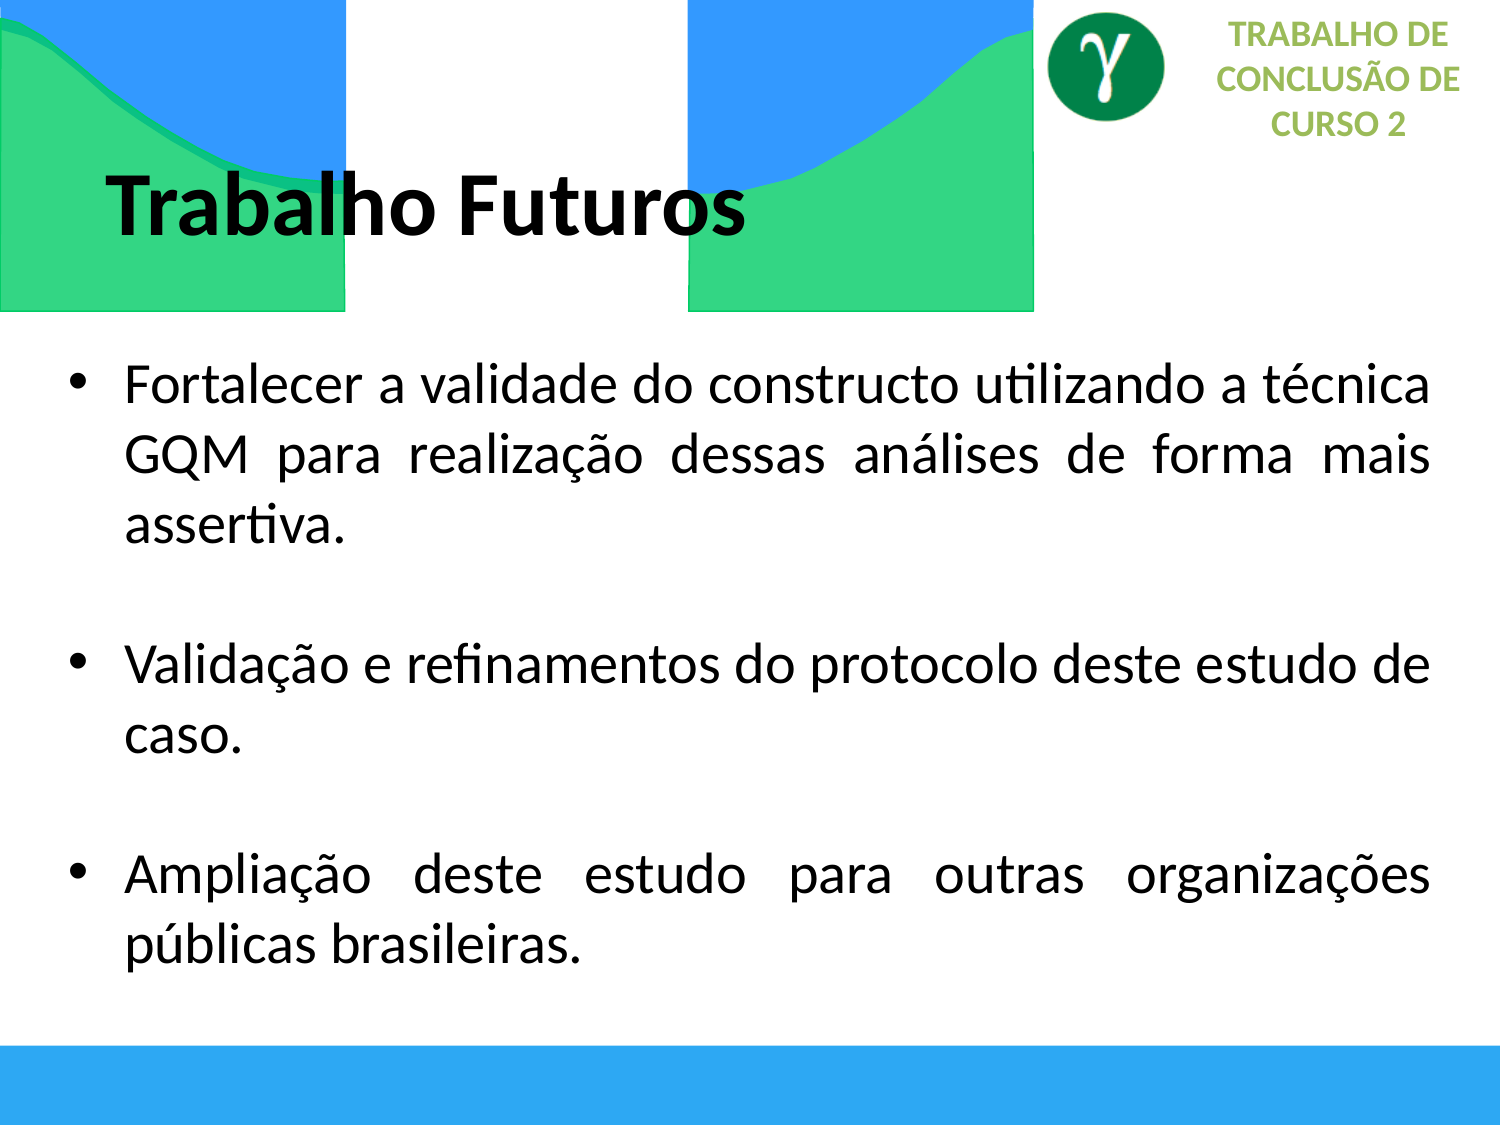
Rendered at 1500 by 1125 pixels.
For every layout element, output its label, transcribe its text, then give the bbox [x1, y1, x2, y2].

text_box Trabalho Futuros [90, 118, 1366, 280]
text_box [0, 1045, 1500, 1125]
text_box [688, 0, 1033, 118]
text_box [688, 280, 1034, 312]
text_box [0, 0, 346, 312]
picture [1033, 0, 1178, 118]
text_box TRABALHO DE CONCLUSÃO DE CURSO 2 [1178, 1, 1500, 152]
text_box Fortalecer a validade do constructo utilizando a técnica GQM para realização dessas análises de forma mais assertiva. Validação e refinamentos do protocolo deste estudo de caso. Ampliação deste estudo para outras organizações públicas brasileiras. [53, 338, 1447, 983]
